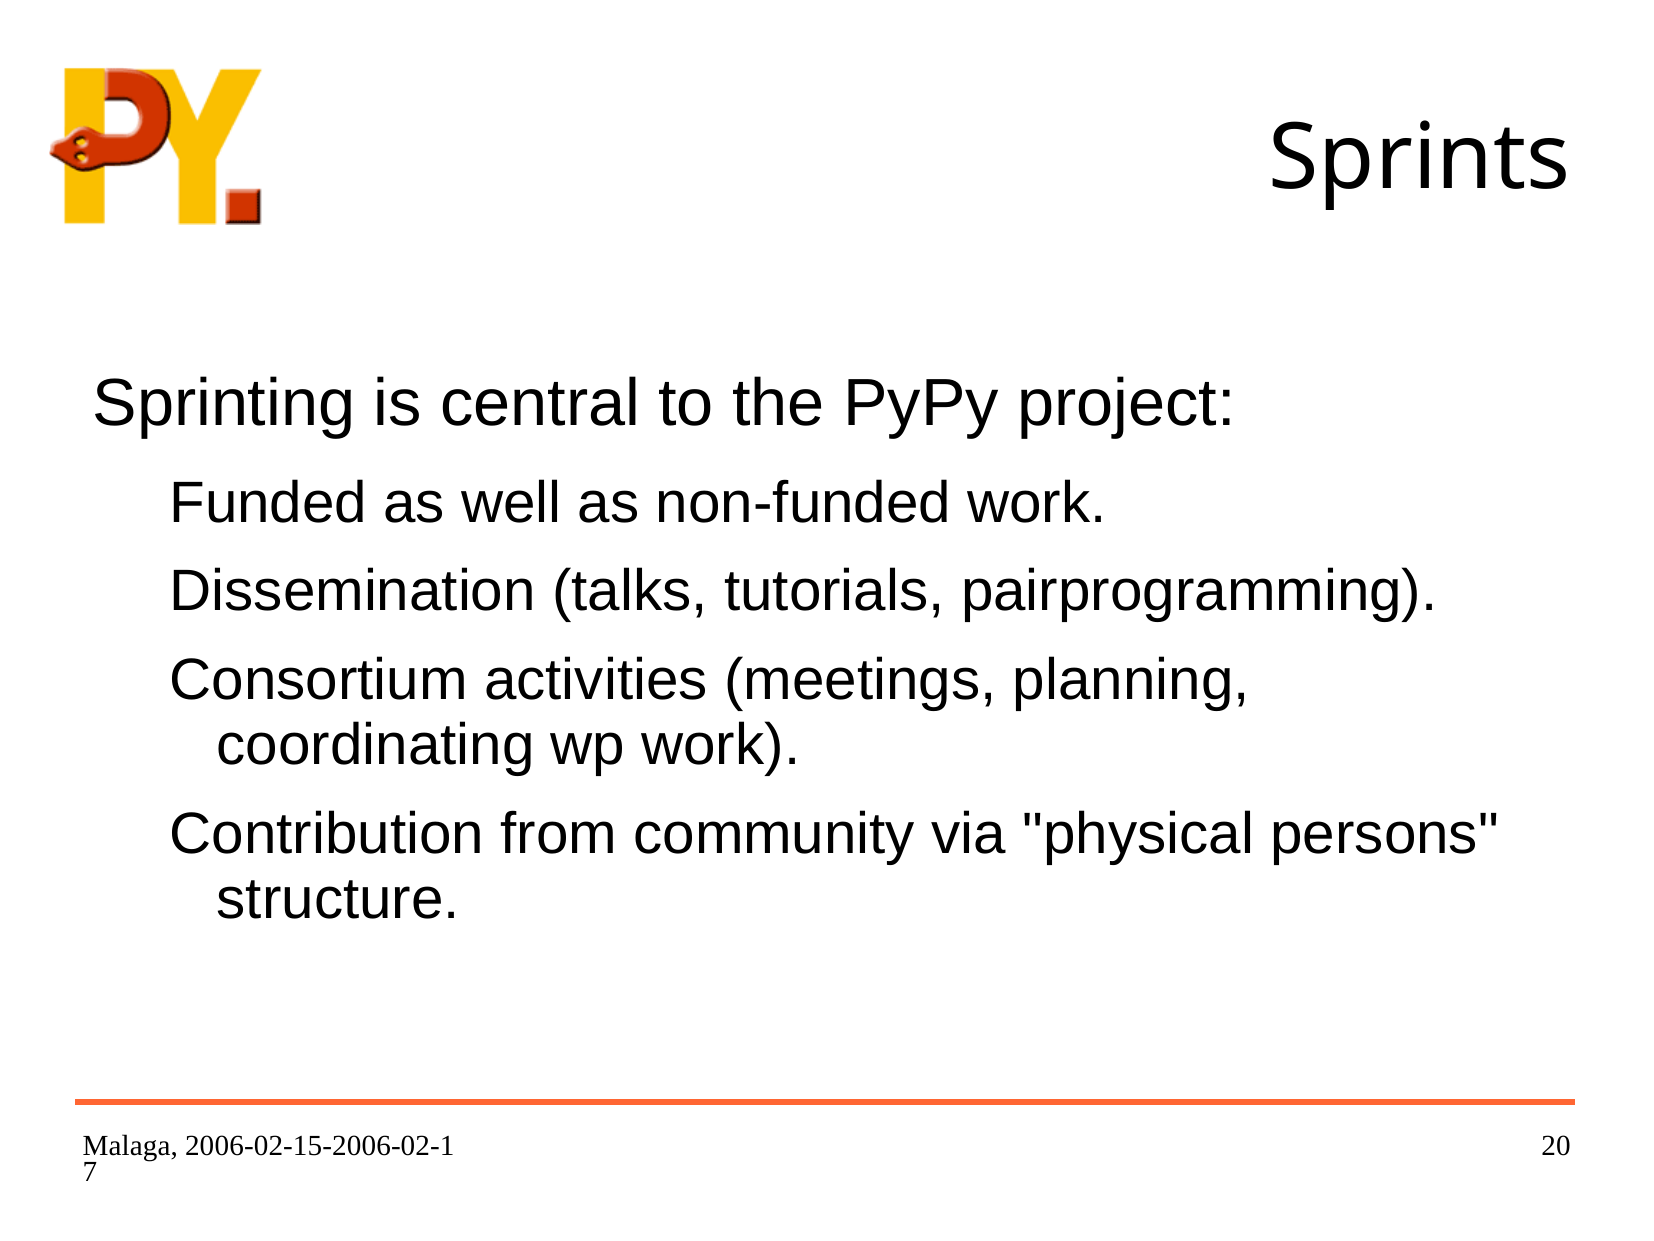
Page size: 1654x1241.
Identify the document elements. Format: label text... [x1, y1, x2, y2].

picture [49, 67, 263, 225]
title Sprints [337, 49, 1571, 257]
list Sprinting is central to the PyPy project: Funded as well as non-funded work. Dissemination (talks, tutorials, pairprogramming). Consortium activities (meetings, planning, coordinating wp work). Contribution from community via "physical persons" structure. [75, 365, 1564, 1051]
